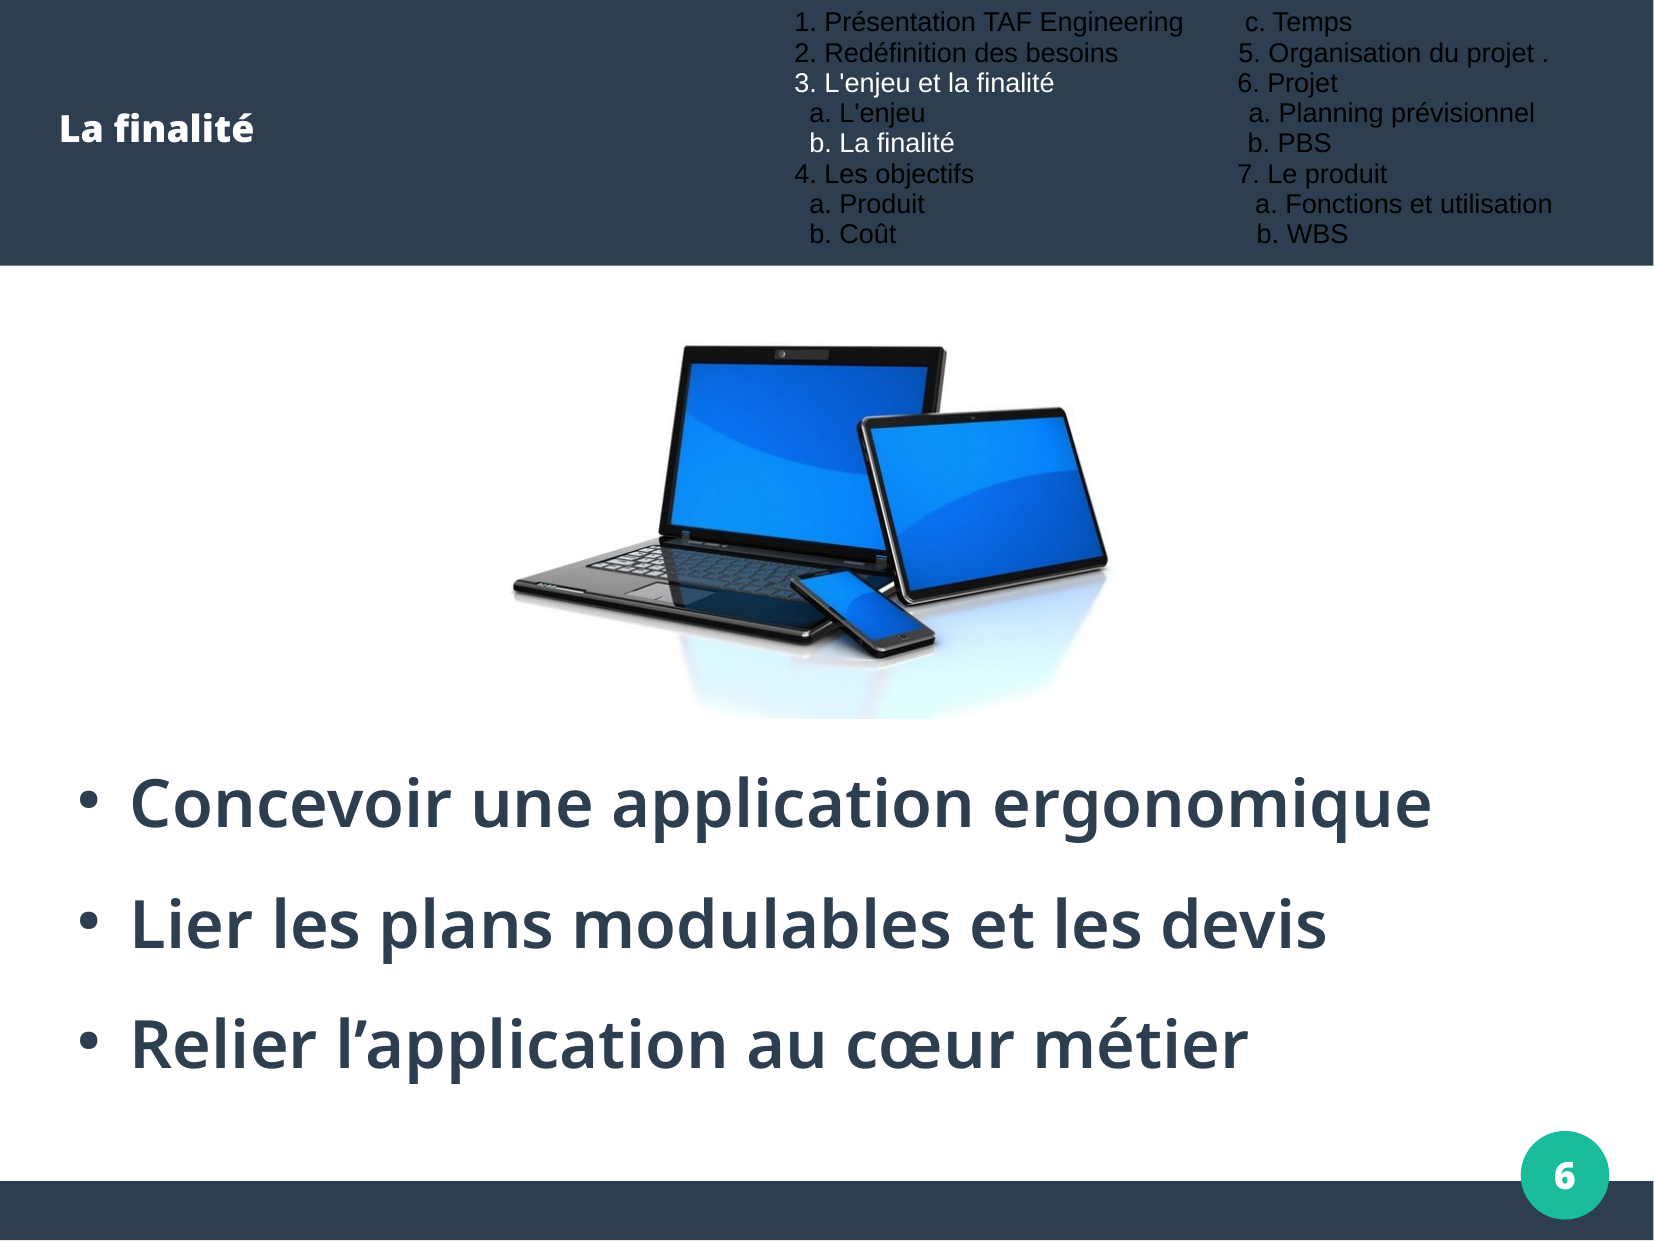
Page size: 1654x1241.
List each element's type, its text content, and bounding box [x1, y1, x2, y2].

title La finalité [59, 49, 779, 207]
list Concevoir une application ergonomique Lier les plans modulables et les devis Relier l’application au cœur métier [59, 756, 1595, 1151]
picture [471, 324, 1183, 720]
text_box 1. Présentation TAF Engineering c. Temps 2. Redéfinition des besoins 5. Organisation du projet . 3. L'enjeu et la finalité 6. Projet a. L'enjeu a. Planning prévisionnel b. La finalité b. PBS 4. Les objectifs 7. Le produit a. Produit a. Fonctions et utilisation b. Coût b. WBS [779, 0, 1654, 318]
